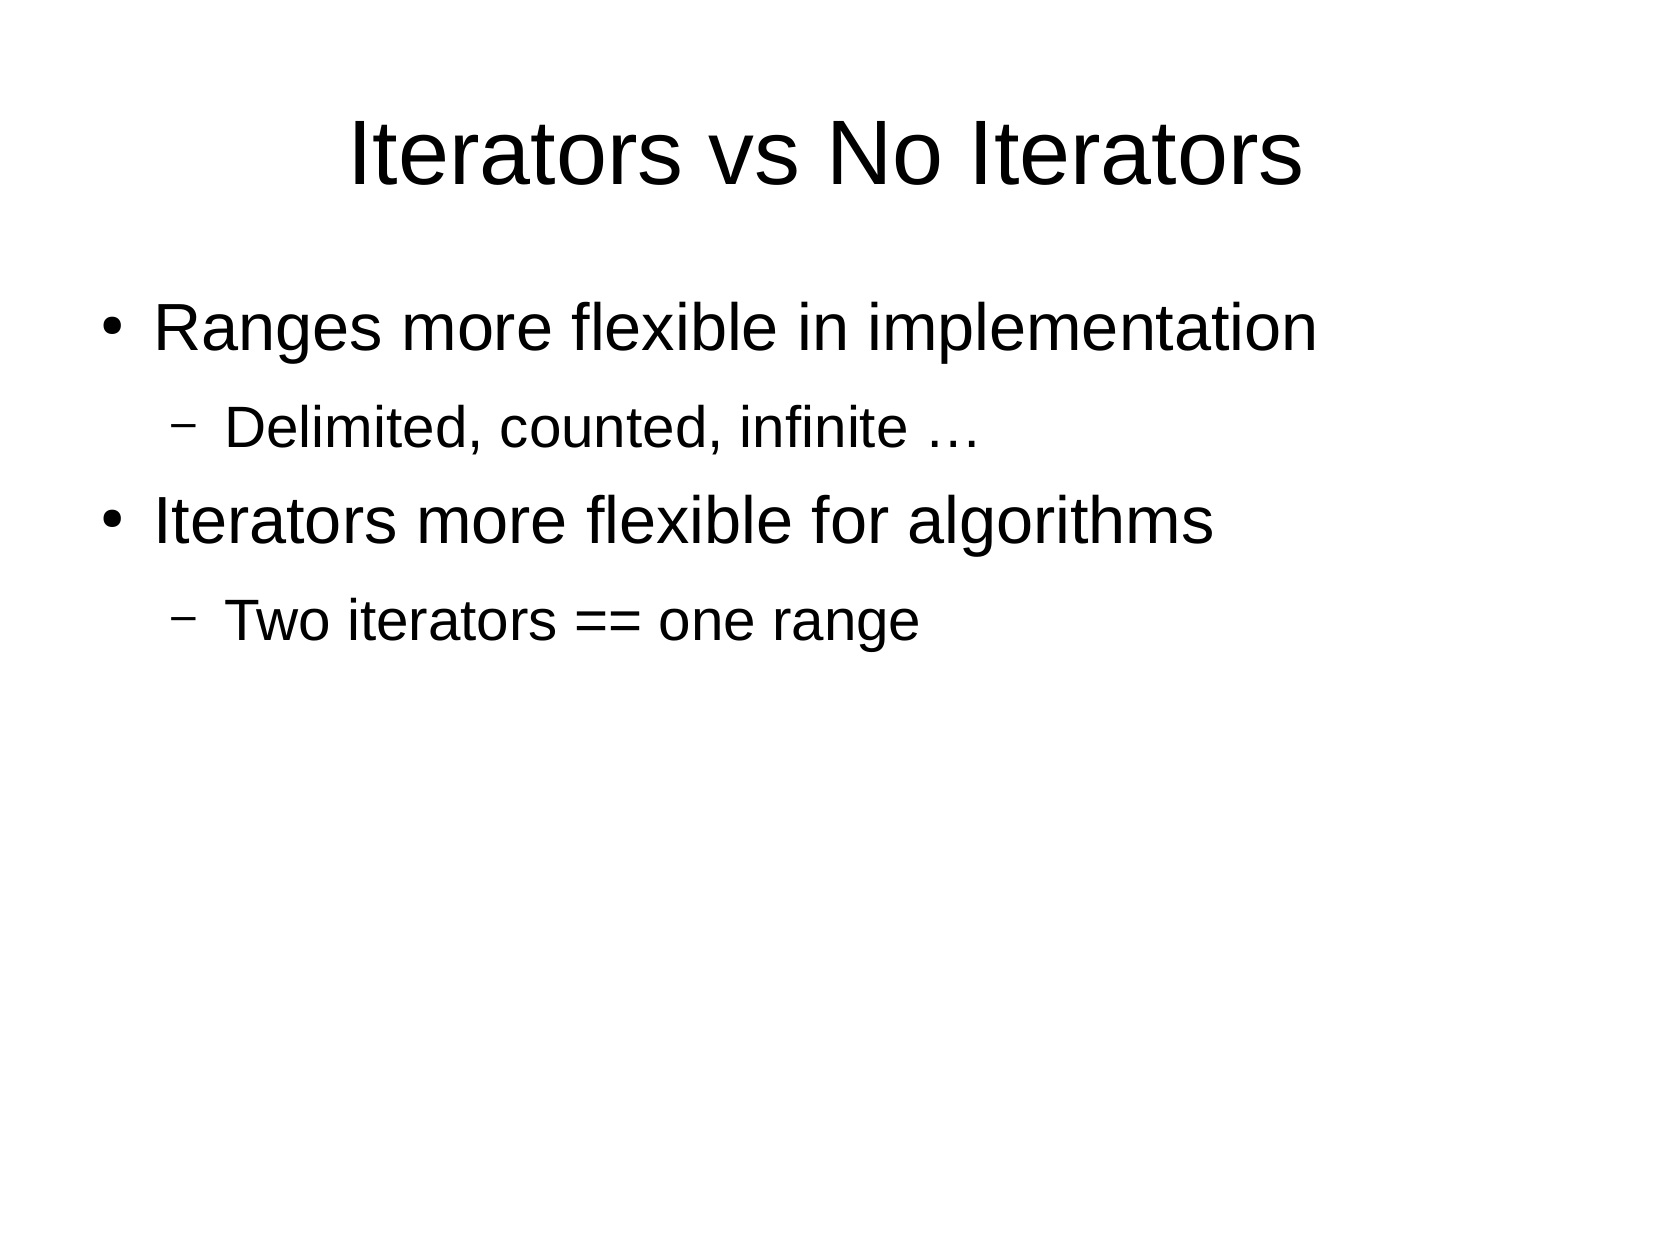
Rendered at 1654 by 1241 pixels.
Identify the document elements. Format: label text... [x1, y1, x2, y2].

title Iterators vs No Iterators [82, 49, 1571, 257]
list Ranges more flexible in implementation Delimited, counted, infinite … Iterators more flexible for algorithms Two iterators == one range [82, 290, 1571, 1010]
